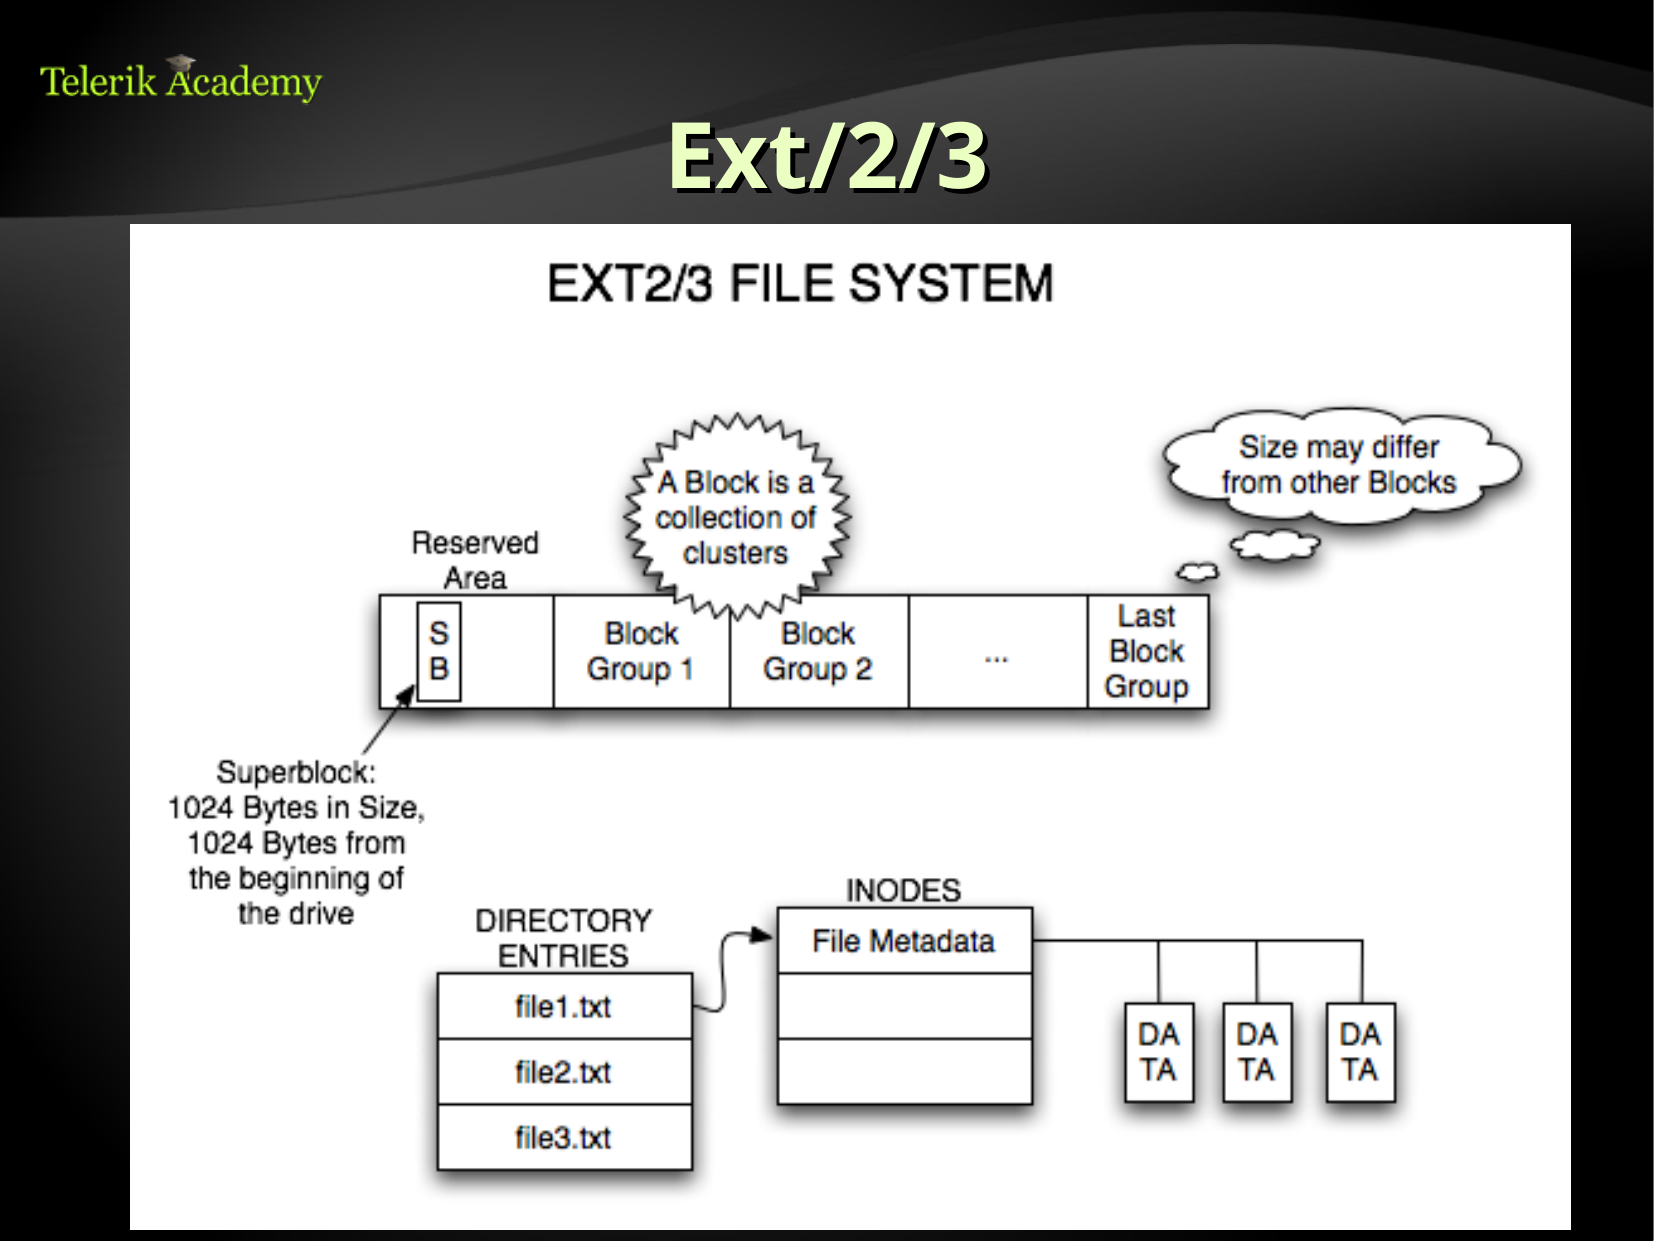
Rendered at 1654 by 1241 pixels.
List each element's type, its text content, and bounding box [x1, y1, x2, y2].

picture [0, 0, 1654, 1241]
title Ext/2/3 [82, 49, 1571, 257]
